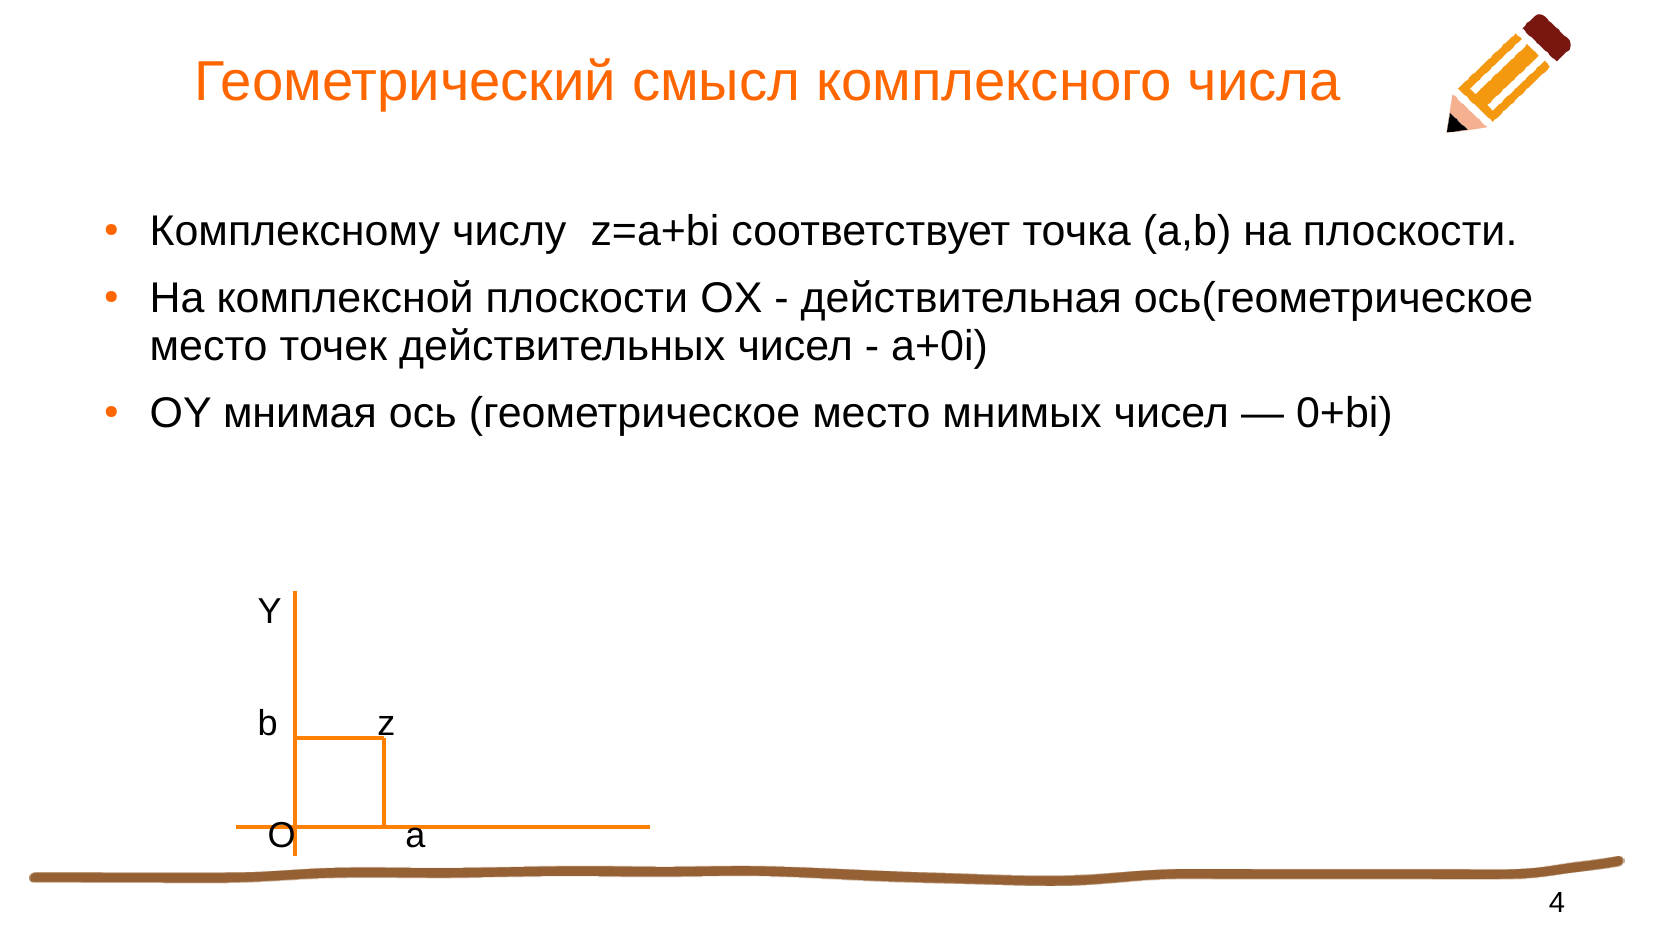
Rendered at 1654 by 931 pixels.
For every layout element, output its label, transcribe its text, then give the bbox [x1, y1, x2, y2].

picture [1446, 14, 1571, 133]
list Комплексному числу z=a+bi соответствует точка (a,b) на плоскости. На комплексной плоскости OX - действительная ось(геометрическое место точек действительных чисел - a+0i) OY мнимая ось (геометрическое место мнимых чисел — 0+bi) [88, 206, 1565, 532]
picture [29, 856, 1625, 886]
list Y b z O a [206, 590, 650, 857]
title Геометрический смысл комплексного числа [88, 29, 1447, 133]
